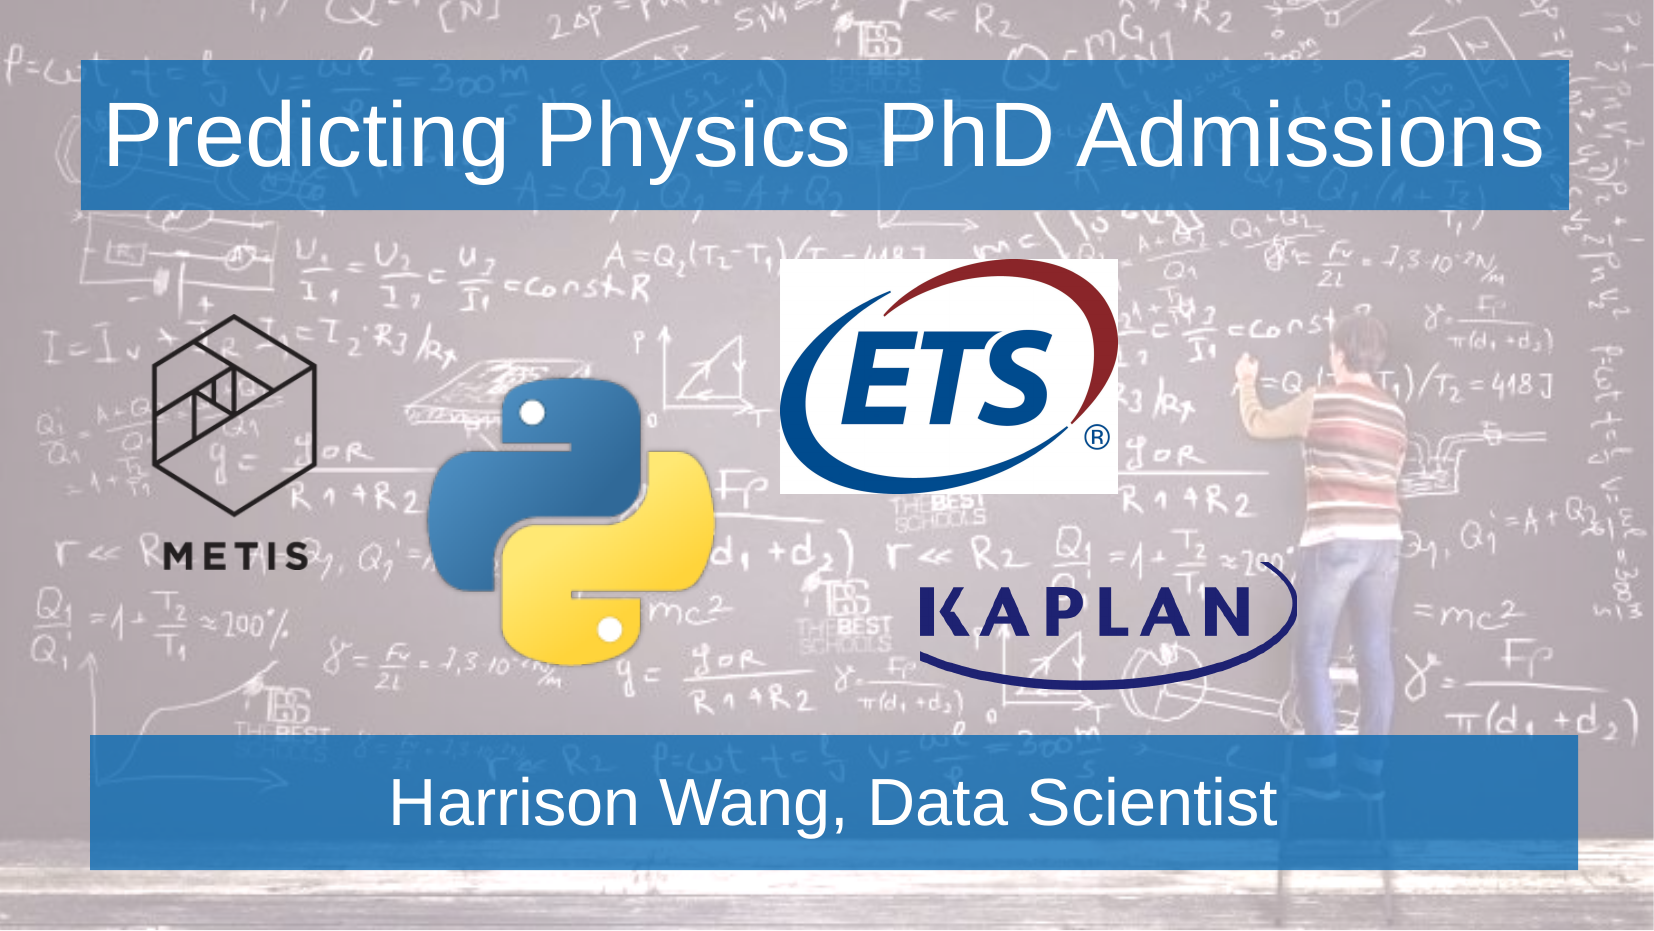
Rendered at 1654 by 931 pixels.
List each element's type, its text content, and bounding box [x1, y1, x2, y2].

text_box [0, 0, 1654, 931]
picture [920, 562, 1297, 691]
picture [105, 259, 1118, 732]
title Predicting Physics PhD Admissions [80, 60, 1570, 211]
subtitle Harrison Wang, Data Scientist [90, 735, 1579, 871]
